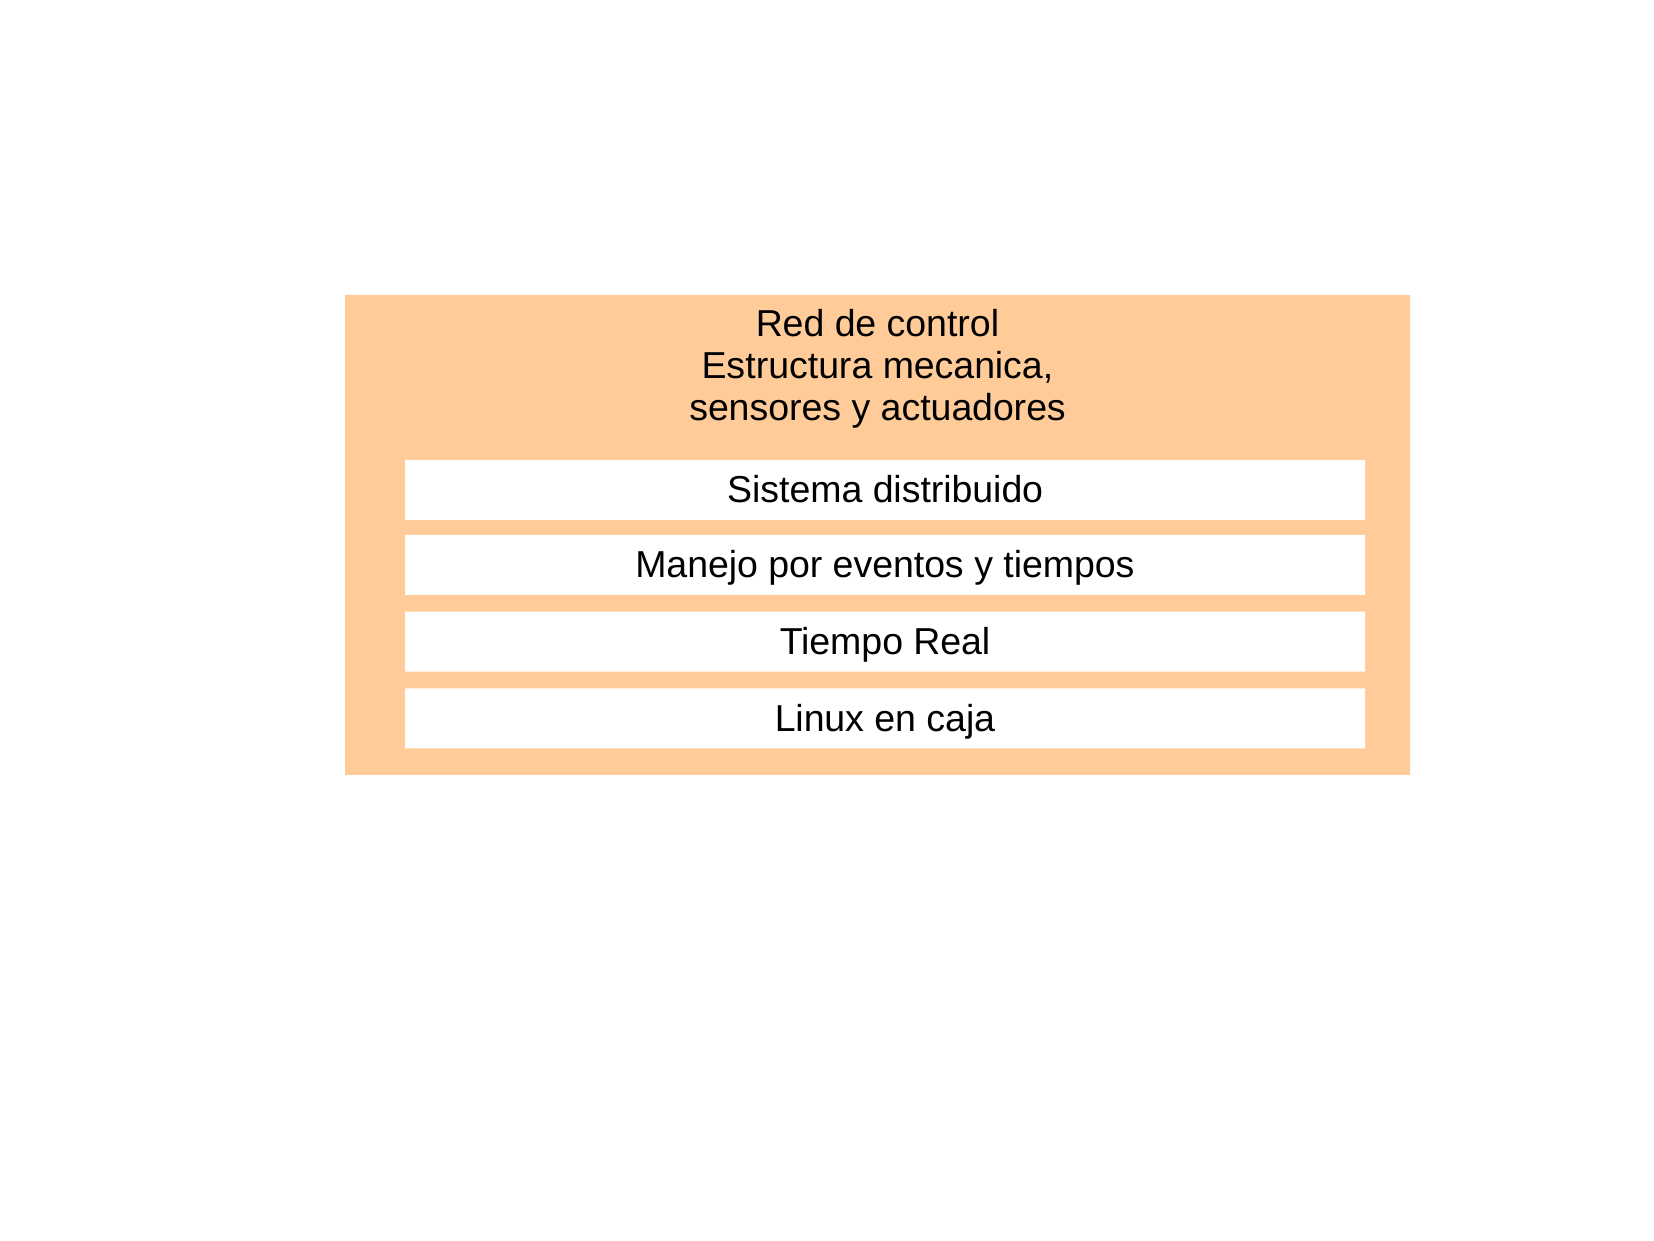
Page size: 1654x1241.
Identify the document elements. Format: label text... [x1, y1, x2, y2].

text_box Manejo por eventos y tiempos [405, 534, 1366, 595]
text_box Linux en caja [405, 688, 1366, 749]
text_box Red de control Estructura mecanica, sensores y actuadores [345, 294, 1411, 775]
text_box Sistema distribuido [405, 459, 1366, 520]
text_box Tiempo Real [405, 611, 1366, 672]
